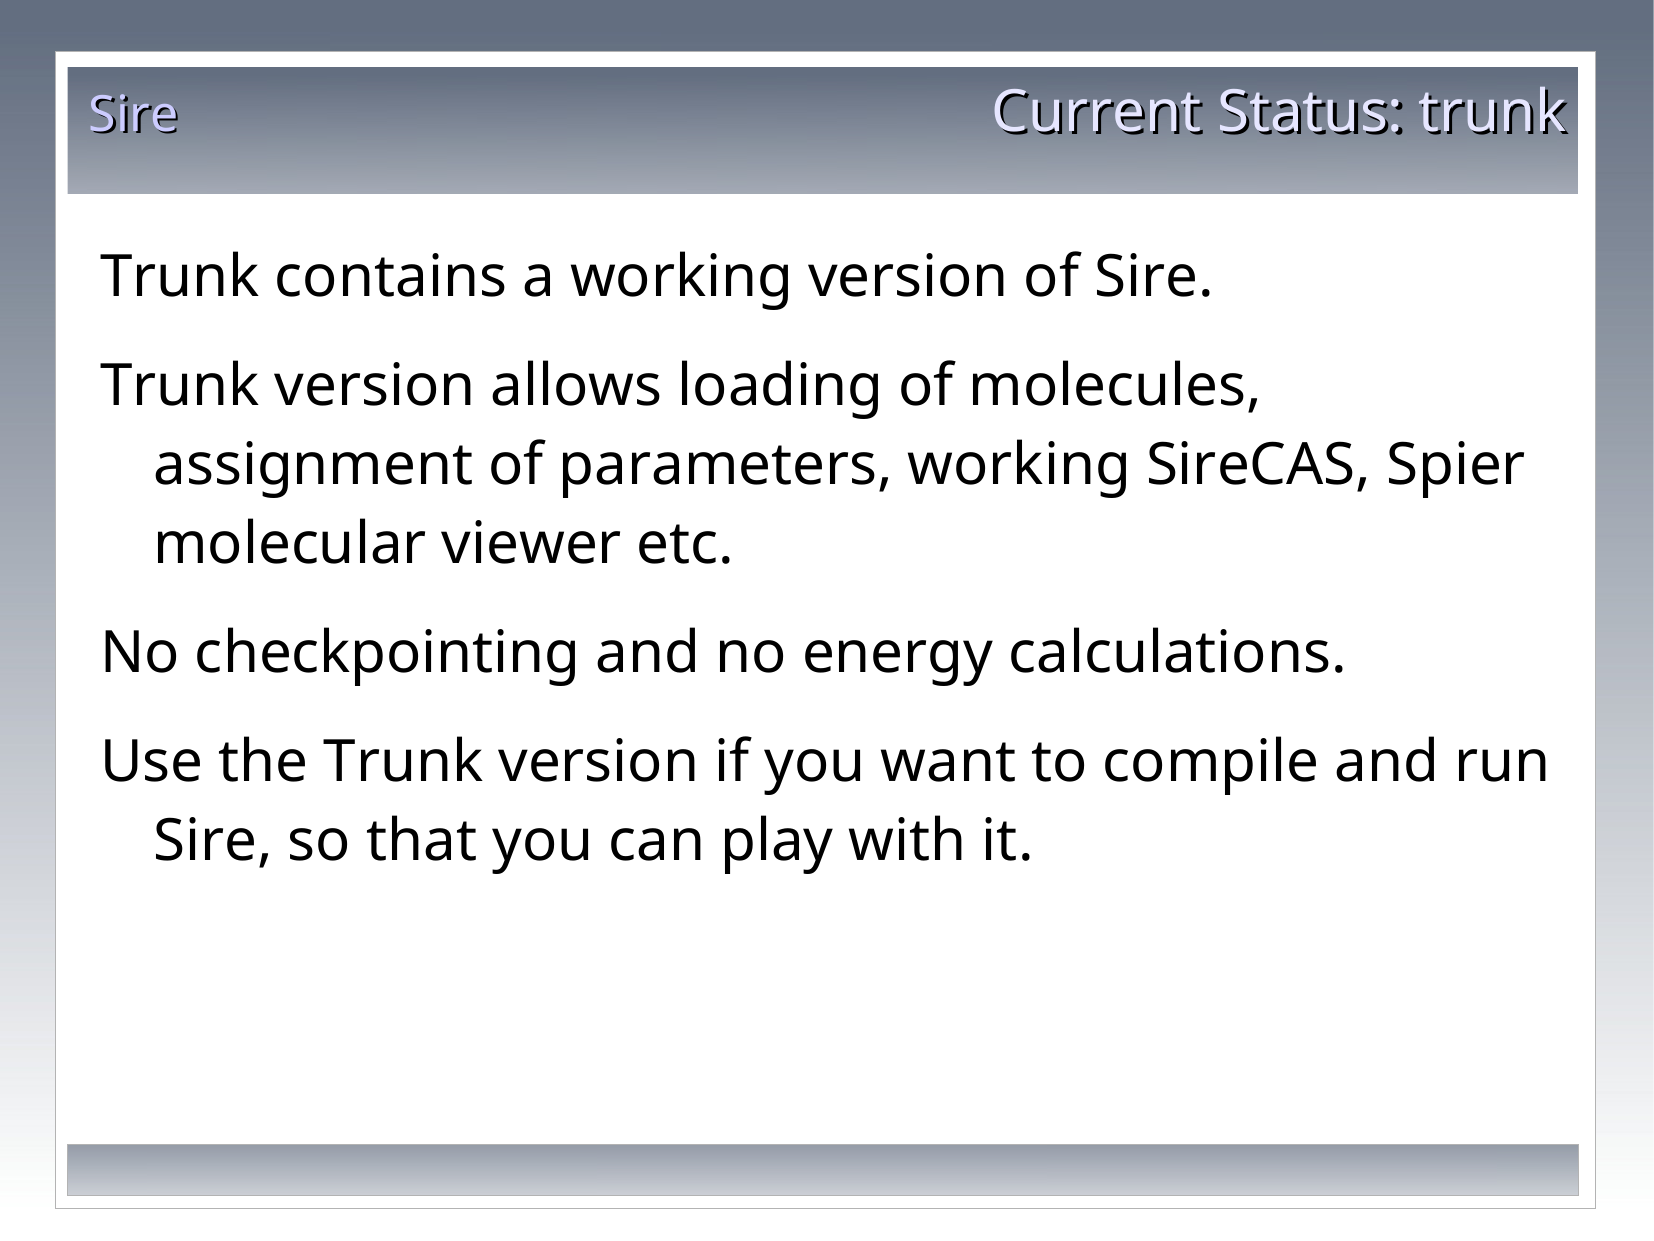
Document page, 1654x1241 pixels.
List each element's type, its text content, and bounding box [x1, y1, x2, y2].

list Trunk contains a working version of Sire. Trunk version allows loading of molecules, assignment of parameters, working SireCAS, Spier molecular viewer etc. No checkpointing and no energy calculations. Use the Trunk version if you want to compile and run Sire, so that you can play with it. [82, 234, 1571, 1119]
title Current Status: trunk [567, 68, 1567, 196]
picture [0, 0, 1654, 1241]
